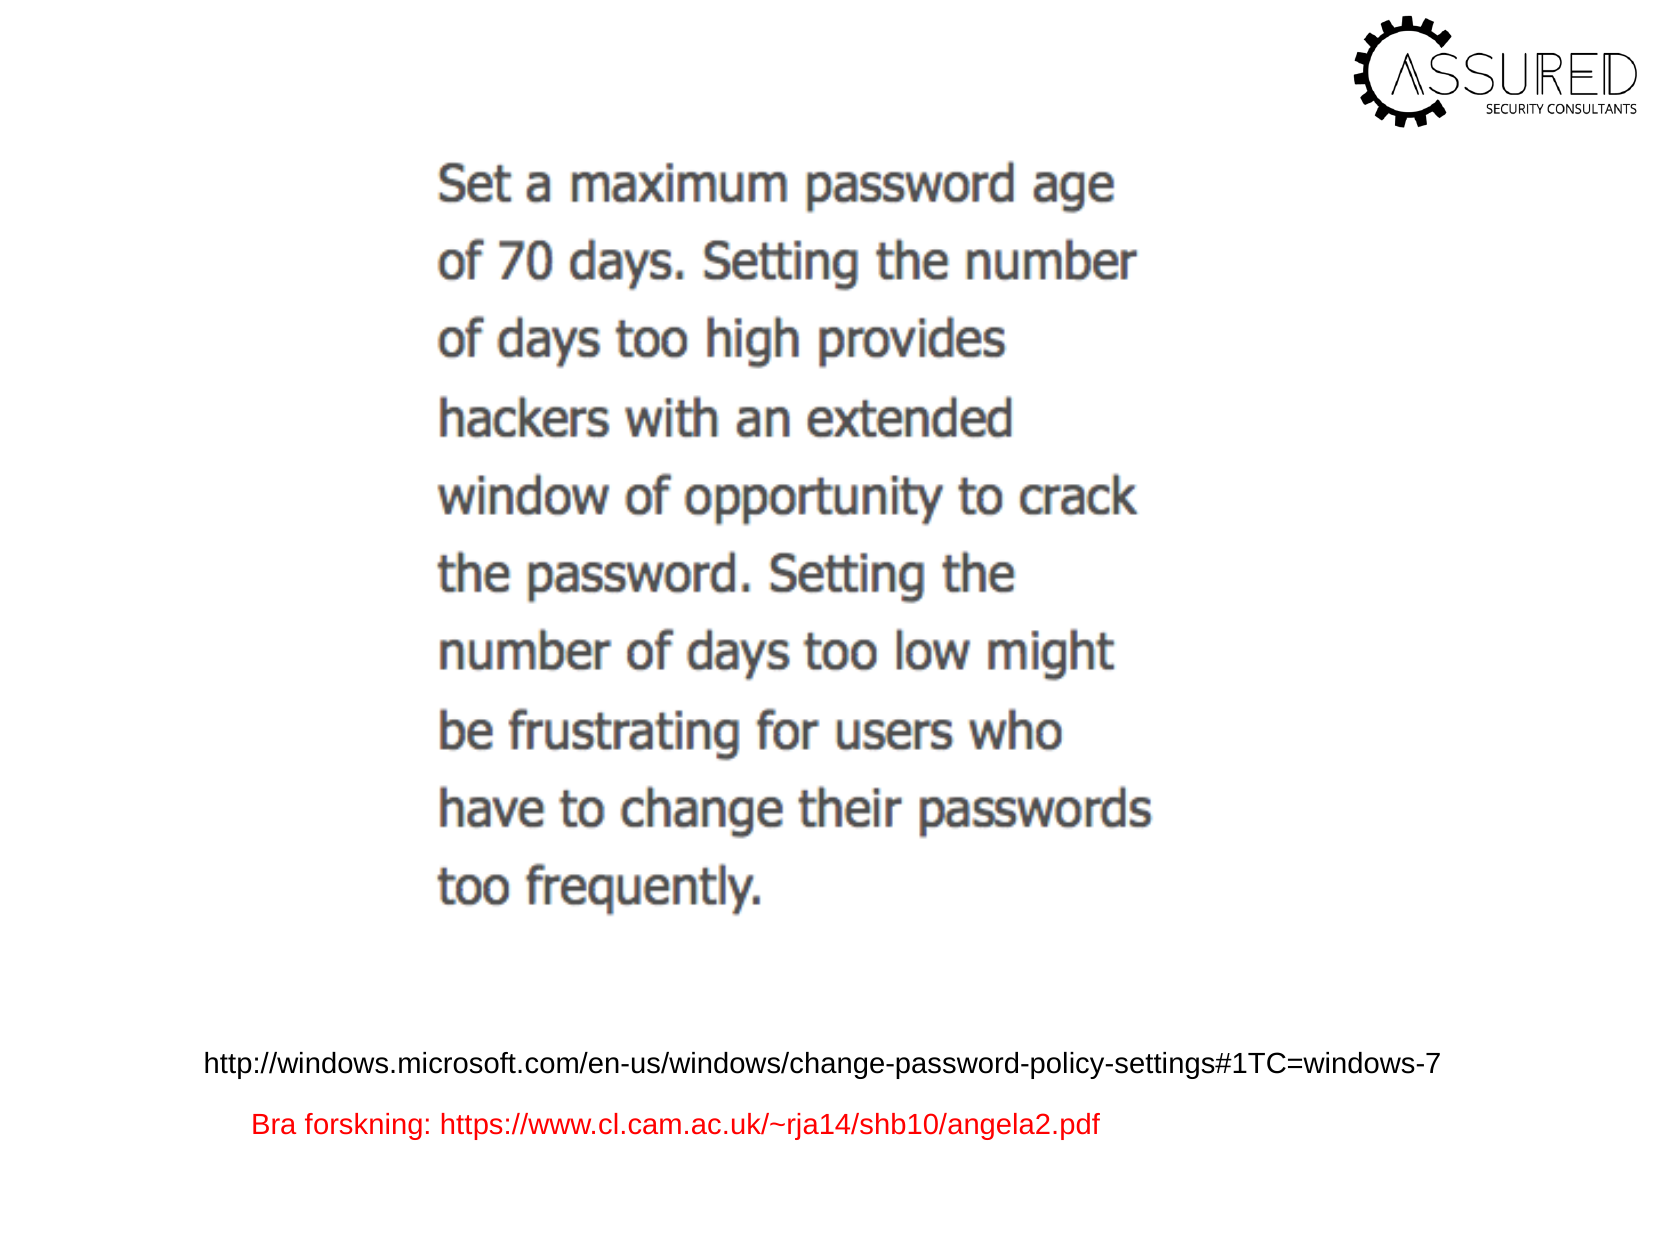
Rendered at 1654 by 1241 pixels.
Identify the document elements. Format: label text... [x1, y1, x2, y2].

picture [1346, 11, 1642, 131]
text_box Bra forskning: https://www.cl.cam.ac.uk/~rja14/shb10/angela2.pdf [236, 1101, 1112, 1149]
text_box http://windows.microsoft.com/en-us/windows/change-password-policy-settings#1TC=windows-7 [188, 1039, 1454, 1087]
picture [354, 118, 1231, 937]
